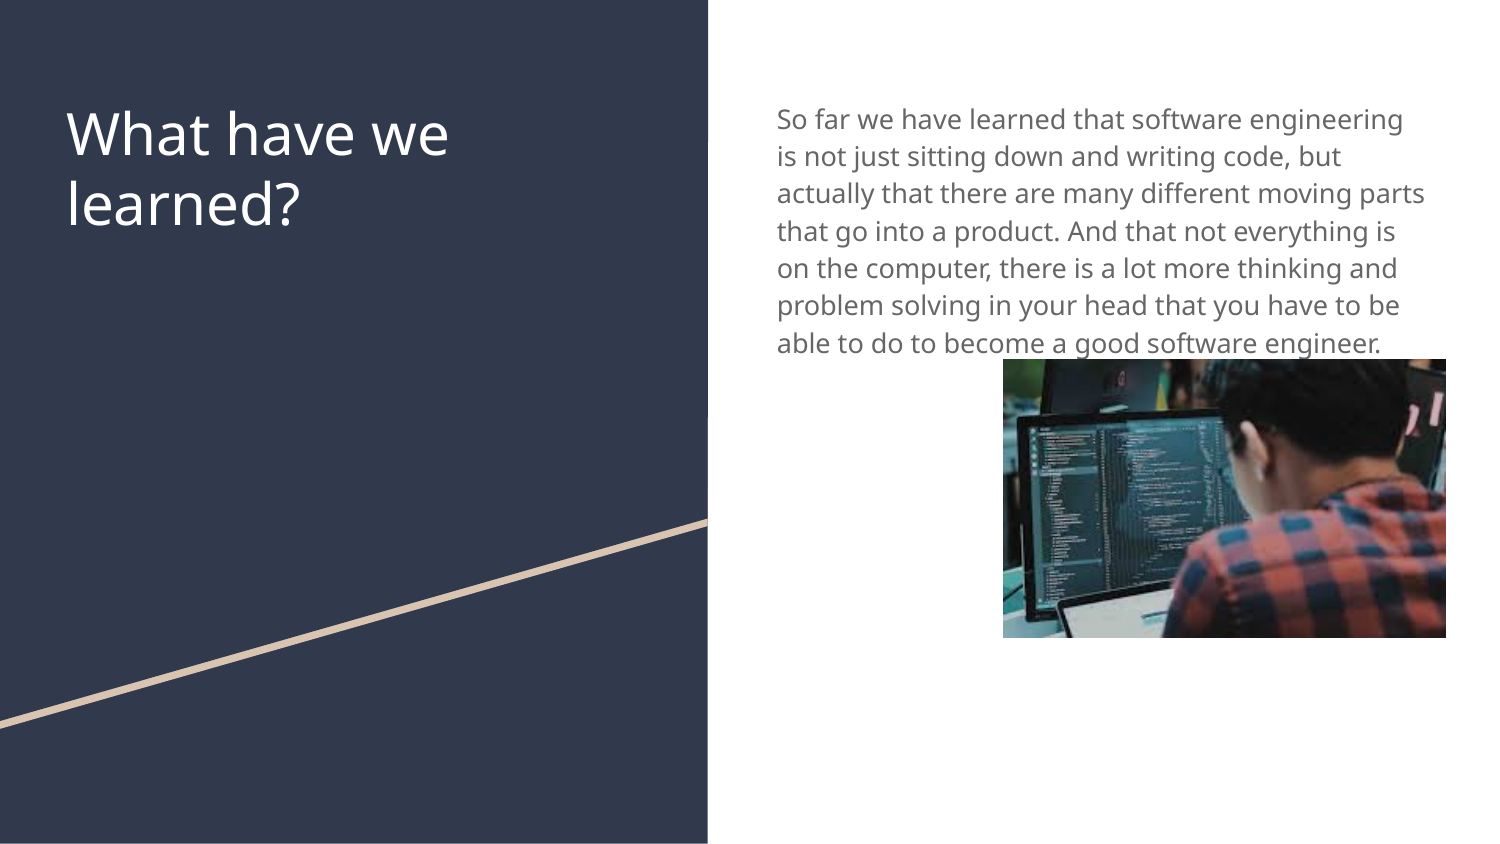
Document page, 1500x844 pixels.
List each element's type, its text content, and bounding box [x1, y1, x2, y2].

title What have we learned? [51, 82, 660, 494]
picture [1003, 359, 1446, 638]
list So far we have learned that software engineering is not just sitting down and writing code, but actually that there are many different moving parts that go into a product. And that not everything is on the computer, there is a lot more thinking and problem solving in your head that you have to be able to do to become a good software engineer. [761, 82, 1446, 755]
